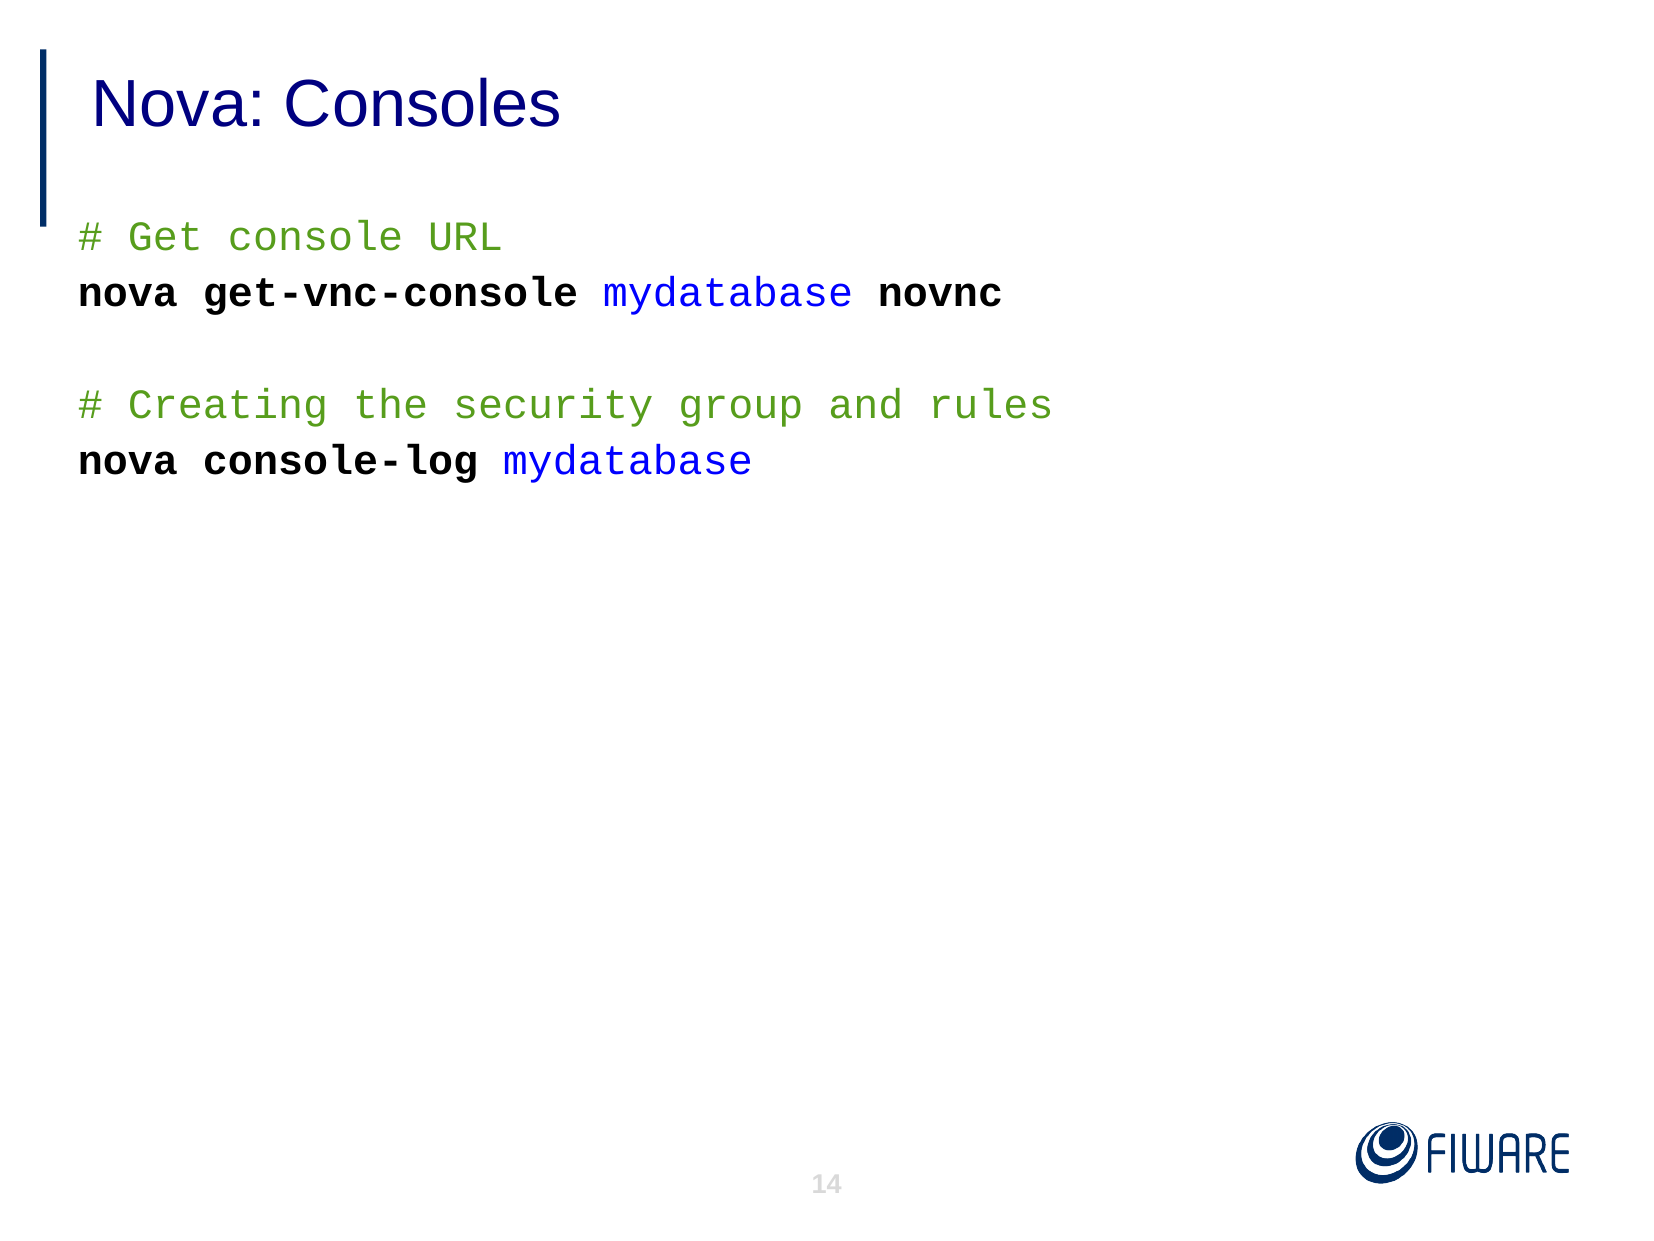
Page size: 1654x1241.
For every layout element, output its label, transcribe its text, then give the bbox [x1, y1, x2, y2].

text_box # Get console URL nova get-vnc-console mydatabase novnc # Creating the security group and rules nova console-log mydatabase [63, 201, 1573, 537]
slide_number <number> [733, 1149, 921, 1216]
picture [1351, 1116, 1575, 1188]
title Nova: Consoles [76, 51, 1408, 209]
